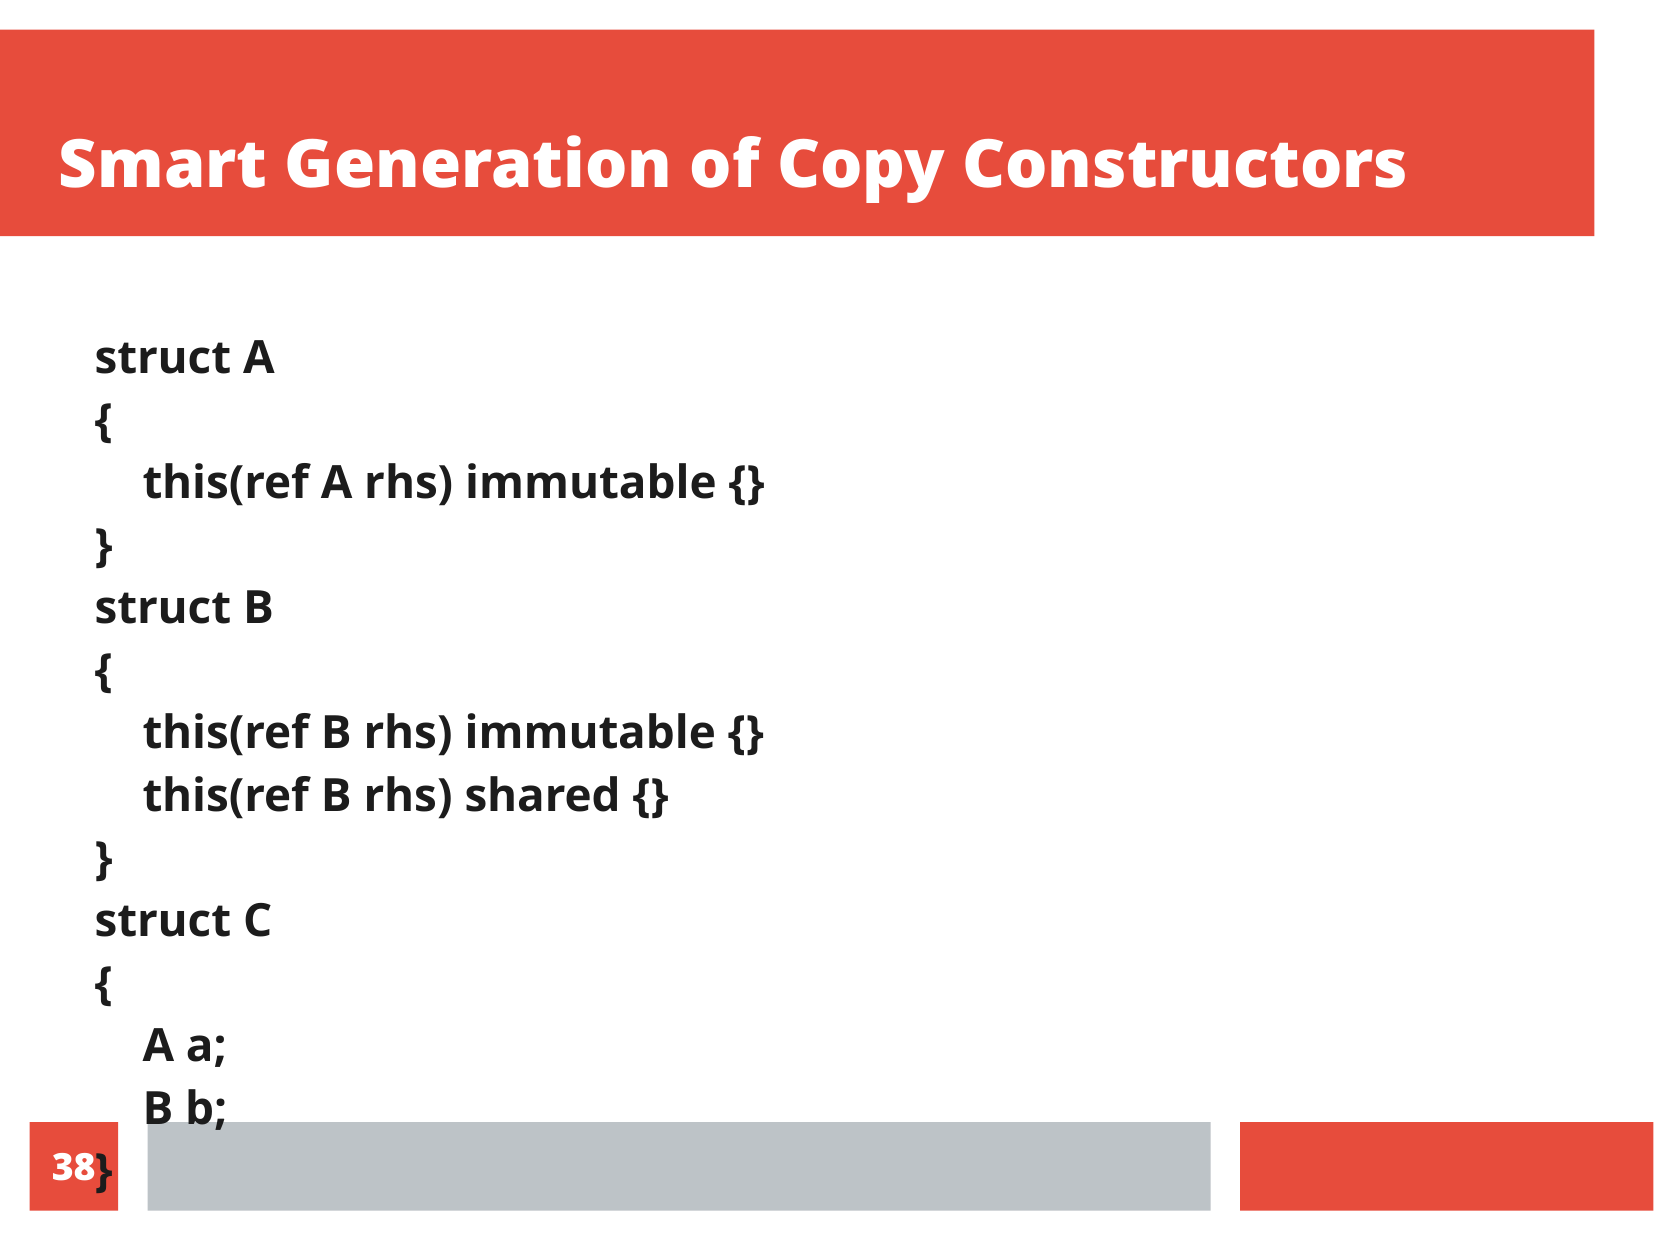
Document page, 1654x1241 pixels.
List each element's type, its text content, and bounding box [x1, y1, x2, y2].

subtitle struct A { this(ref A rhs) immutable {} } struct B { this(ref B rhs) immutable {} this(ref B rhs) shared {} } struct C { A a; B b; } [59, 324, 1565, 1093]
title Smart Generation of Copy Constructors [59, 59, 1595, 207]
